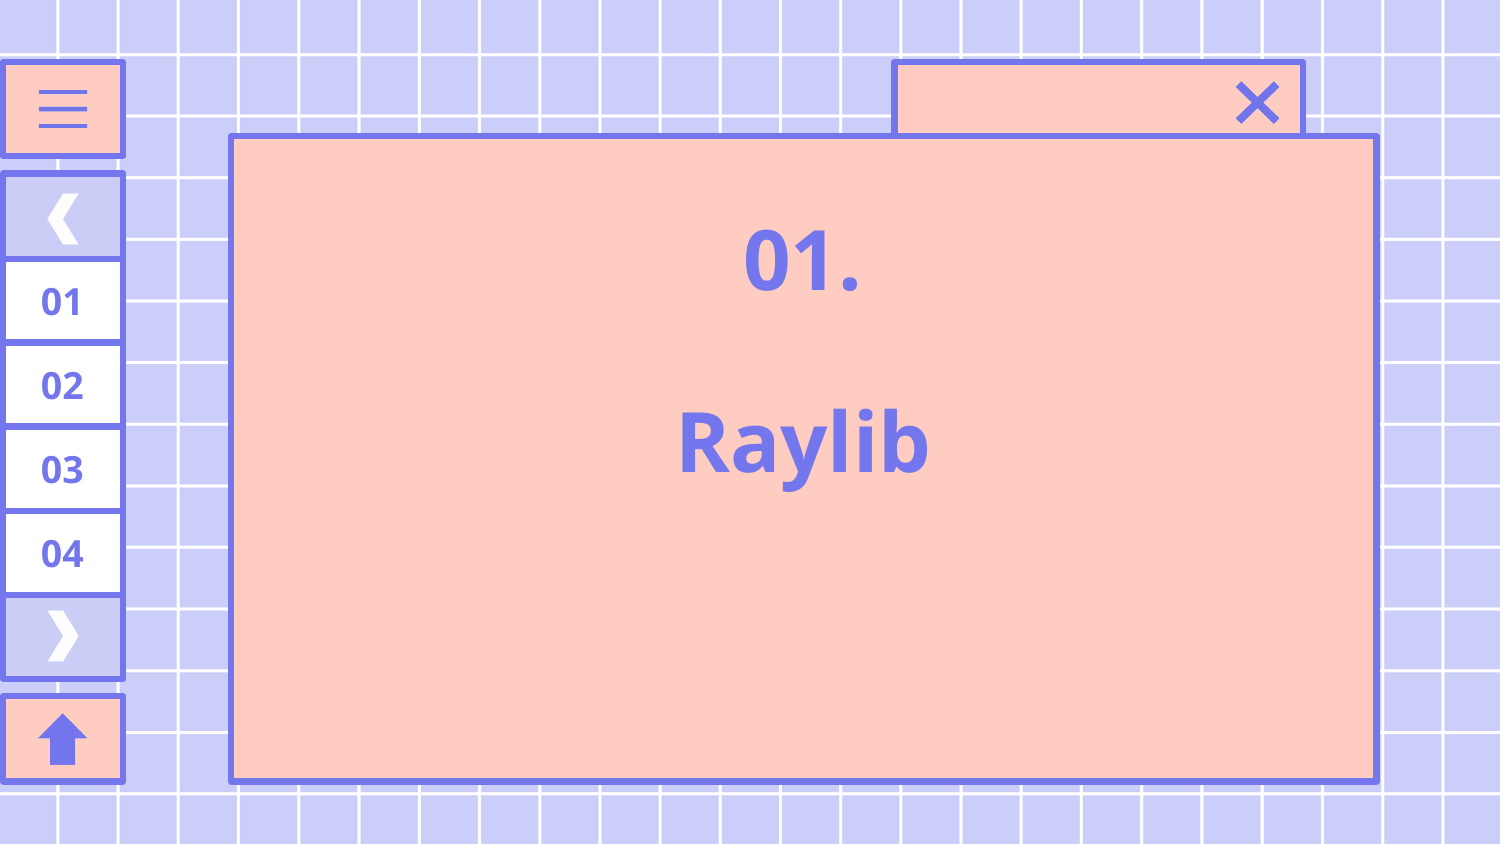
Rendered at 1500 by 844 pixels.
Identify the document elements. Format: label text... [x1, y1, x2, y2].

text_box 01 [20, 281, 104, 319]
picture [38, 193, 88, 245]
text_box 04 [20, 533, 104, 572]
picture [38, 610, 88, 662]
text_box 03 [20, 449, 104, 487]
picture [0, 0, 1500, 844]
picture [37, 713, 87, 765]
title 01. [696, 186, 910, 327]
picture [38, 90, 88, 128]
title Raylib [421, 368, 1187, 510]
text_box 02 [20, 365, 104, 403]
